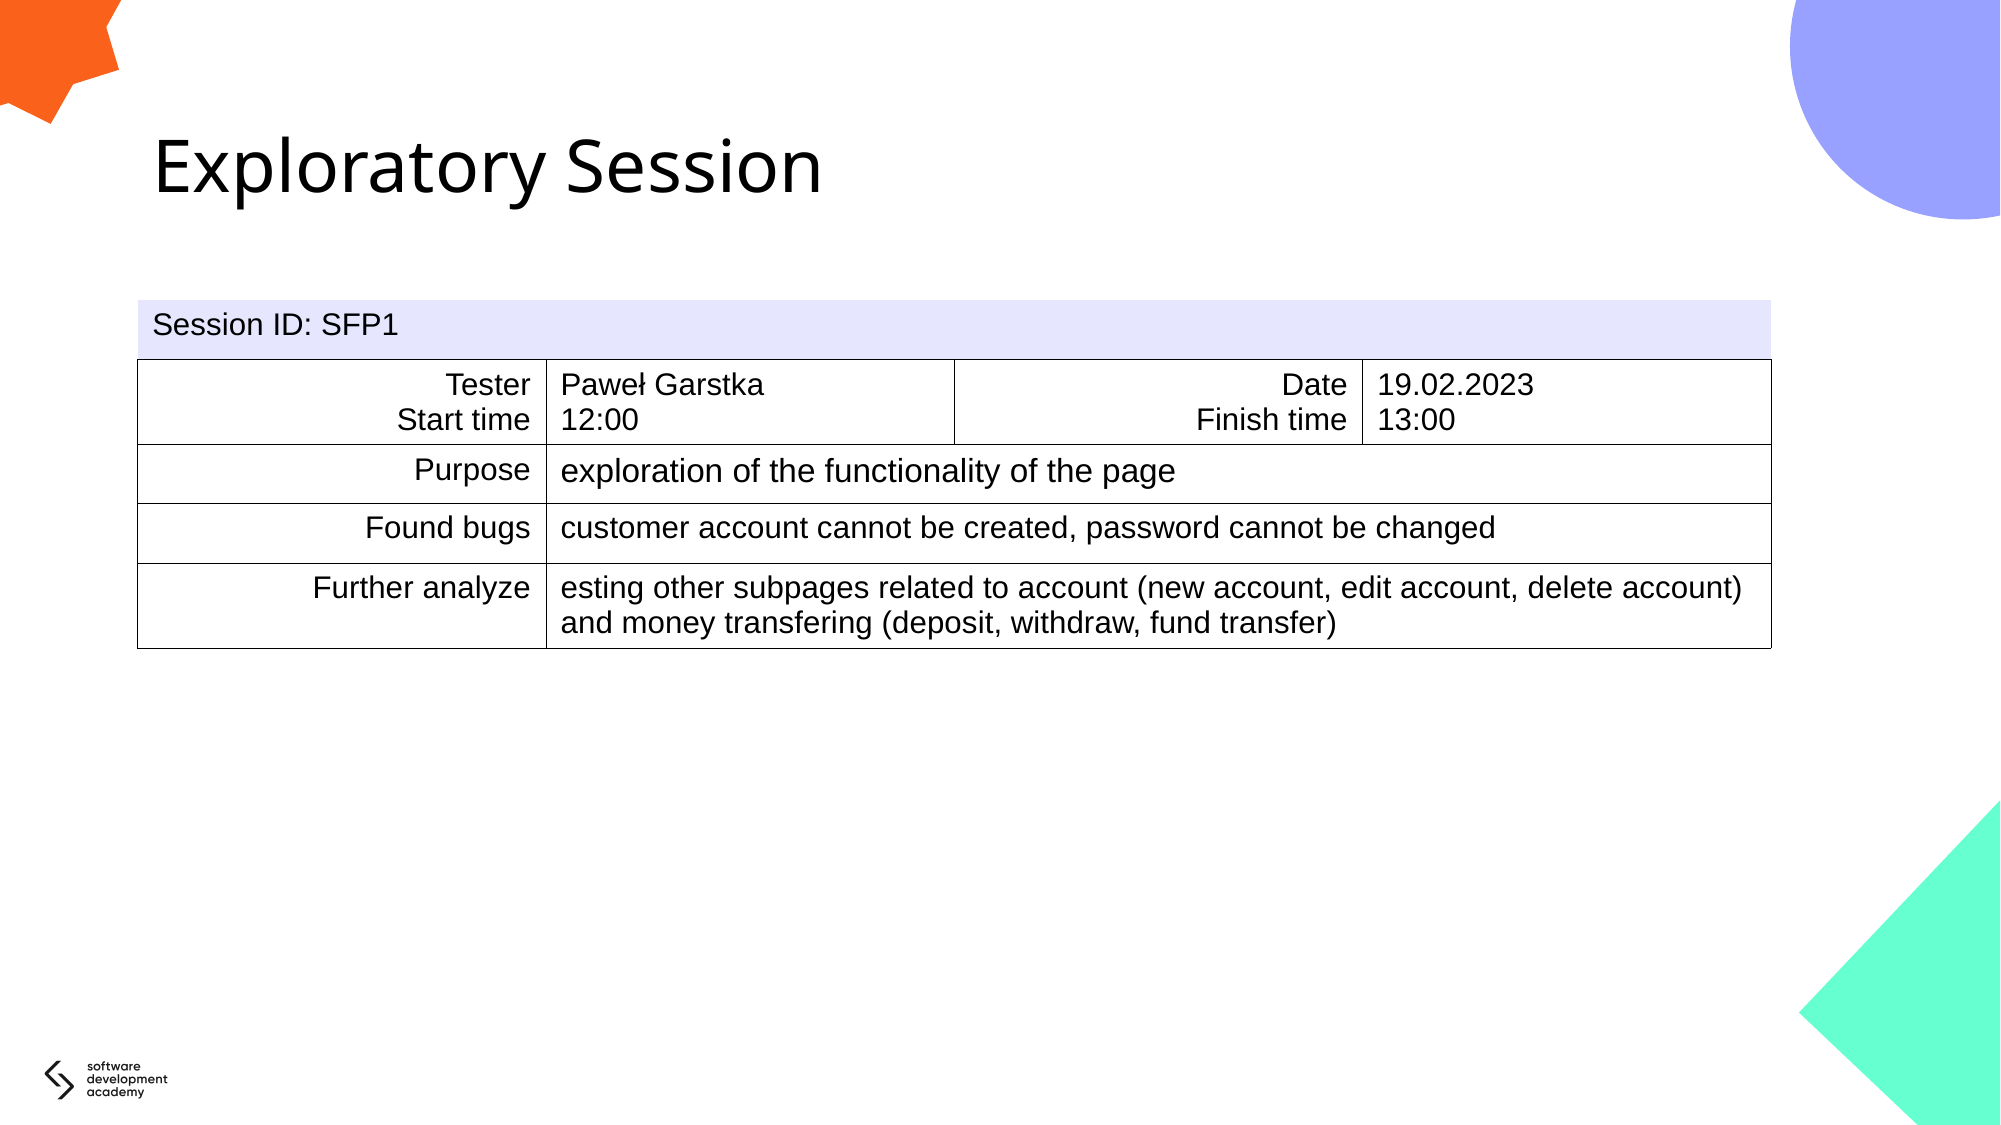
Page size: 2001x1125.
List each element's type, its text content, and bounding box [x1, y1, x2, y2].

table_cell exploration of the functionality of the page [547, 445, 1771, 503]
table_cell customer account cannot be created, password cannot be changed [547, 504, 1771, 563]
table_cell esting other subpages related to account (new account, edit account, delete account) and money transfering (deposit, withdraw, fund transfer) [547, 564, 1771, 648]
title Exploratory Session [137, 59, 1771, 278]
table_cell Found bugs [138, 504, 546, 563]
table_cell Tester Start time [138, 360, 546, 444]
table_cell Paweł Garstka 12:00 [547, 360, 954, 444]
table_cell Further analyze [138, 564, 546, 648]
table_cell 19.02.2023 13:00 [1363, 360, 1771, 444]
table_cell Purpose [138, 445, 546, 503]
picture [19, 1035, 193, 1125]
table_cell Date Finish time [955, 360, 1362, 444]
table_header Session ID: SFP1 [138, 300, 1771, 359]
